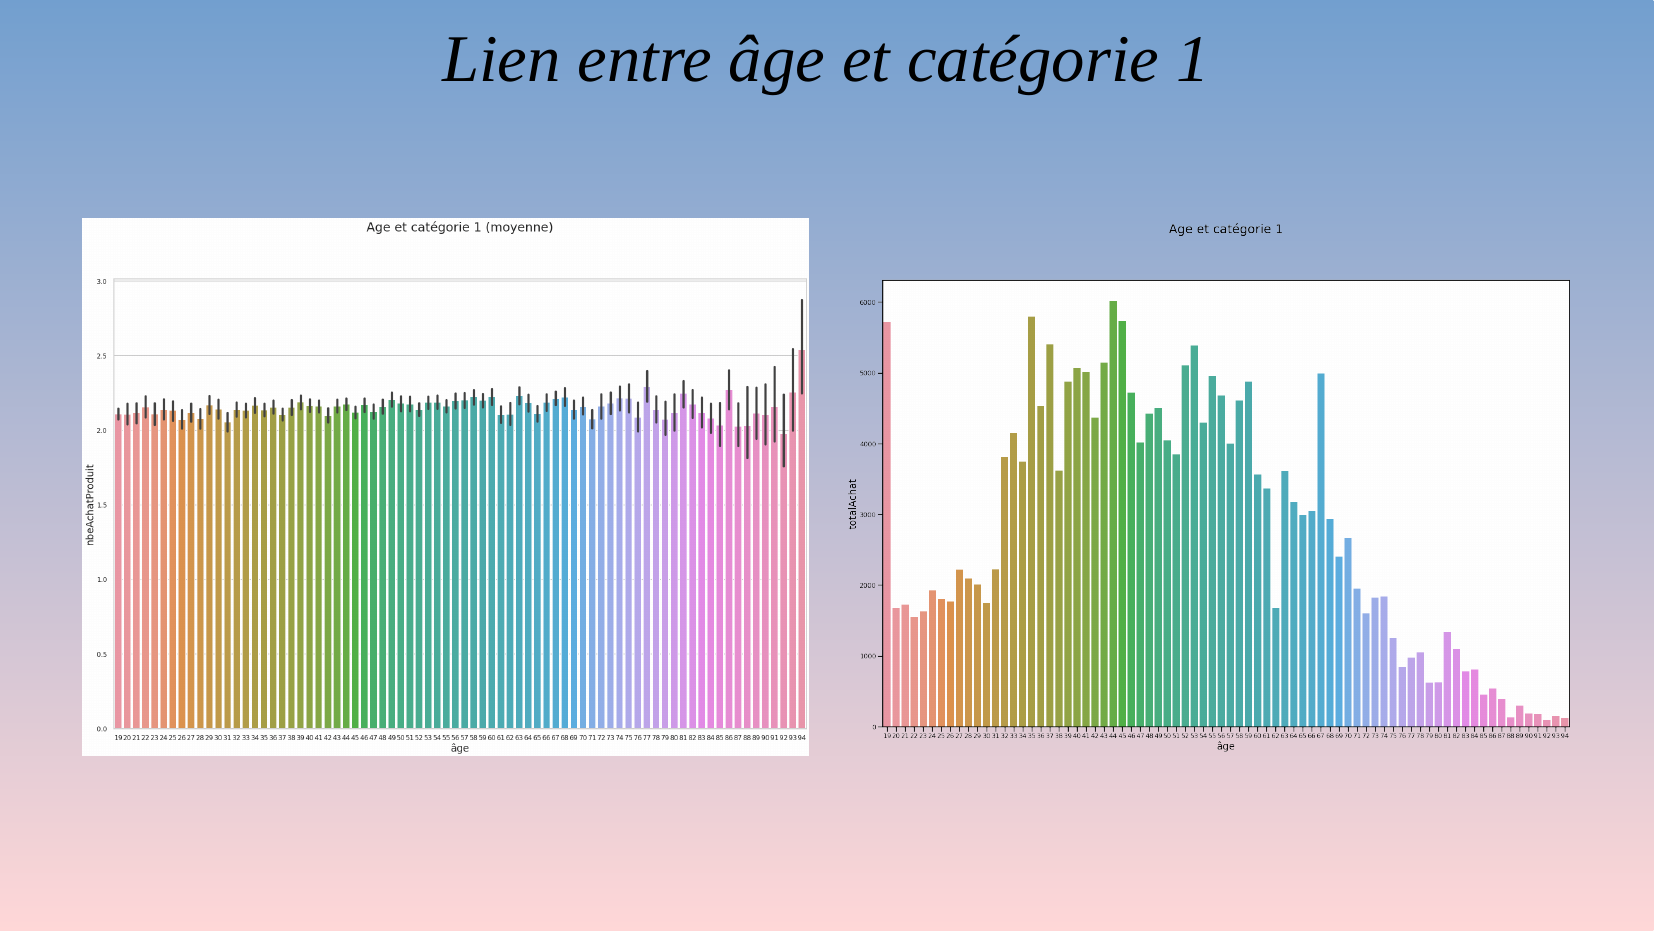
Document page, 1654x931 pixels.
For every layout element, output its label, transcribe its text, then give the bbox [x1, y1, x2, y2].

picture [82, 218, 809, 756]
title Lien entre âge et catégorie 1 [0, 0, 1654, 119]
picture [845, 220, 1572, 754]
